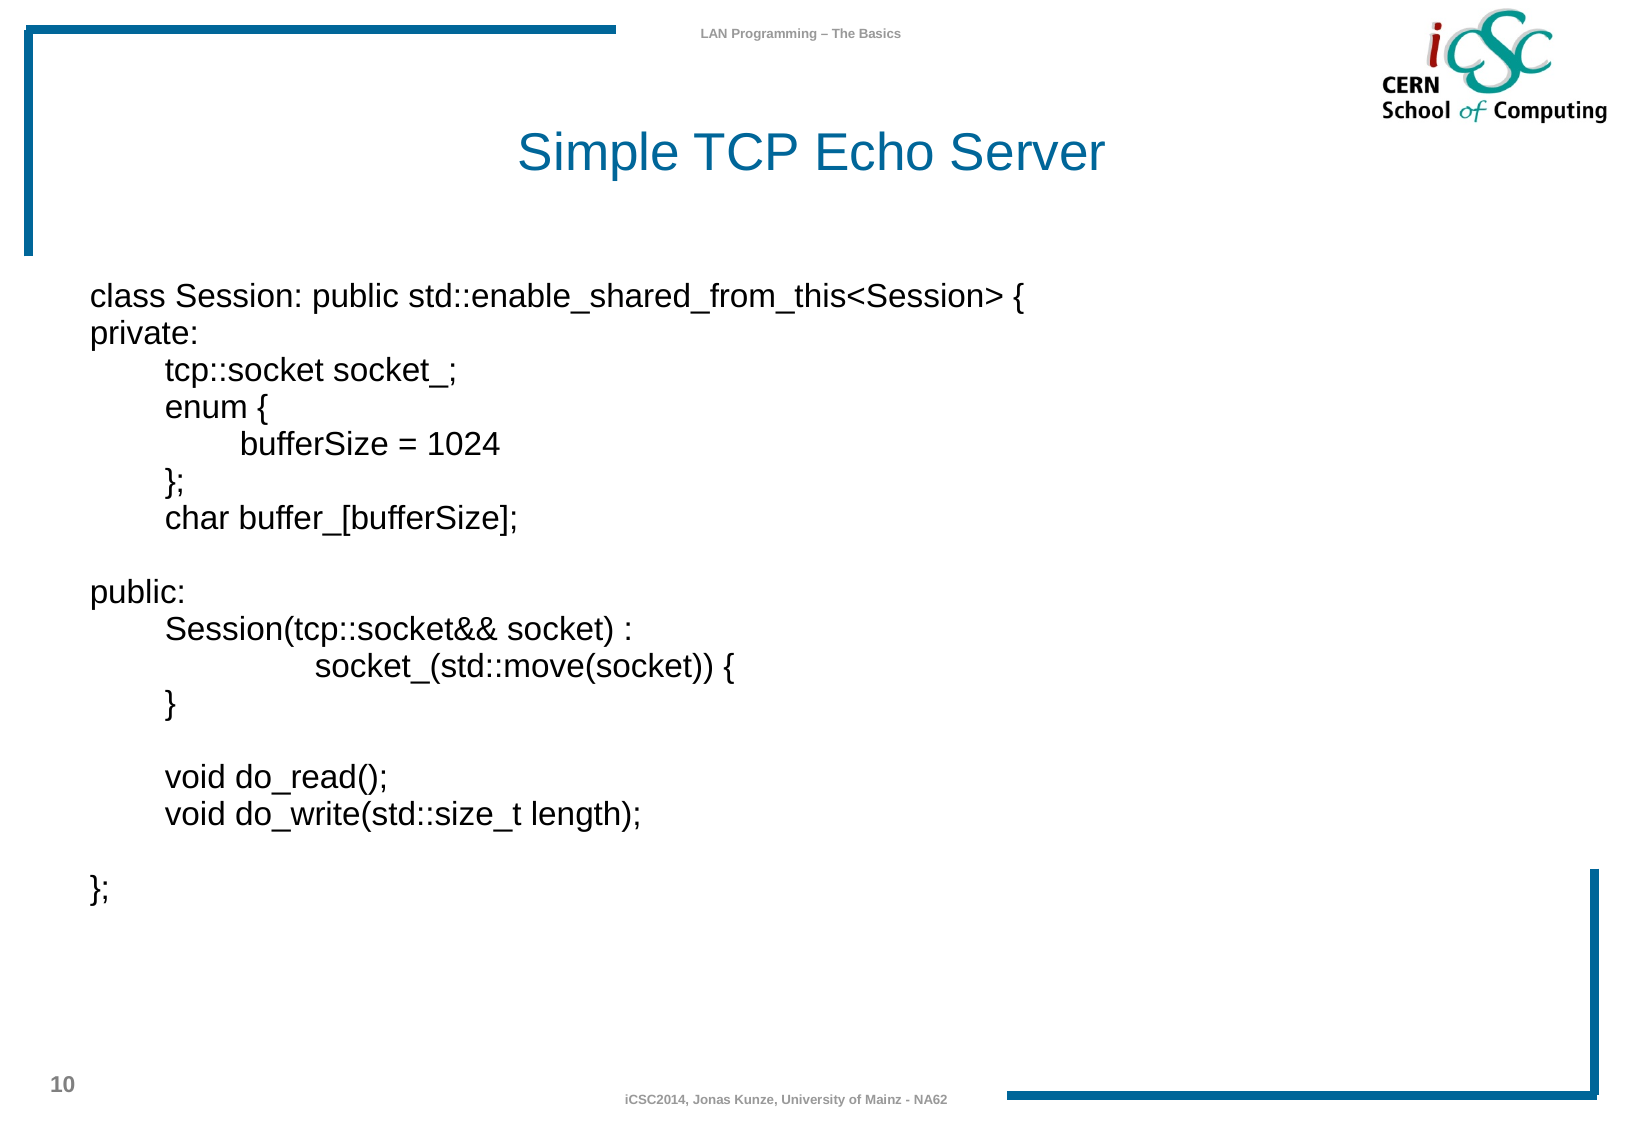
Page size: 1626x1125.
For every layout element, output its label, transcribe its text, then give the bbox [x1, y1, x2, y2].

title Simple TCP Echo Server [81, 44, 1544, 233]
text_box class Session: public std::enable_shared_from_this<Session> { private: tcp::socket socket_; enum { bufferSize = 1024 }; char buffer_[bufferSize]; public: Session(tcp::socket&& socket) : socket_(std::move(socket)) { } void do_read(); void do_write(std::size_t length); }; [75, 270, 1546, 987]
picture [1381, 8, 1608, 125]
